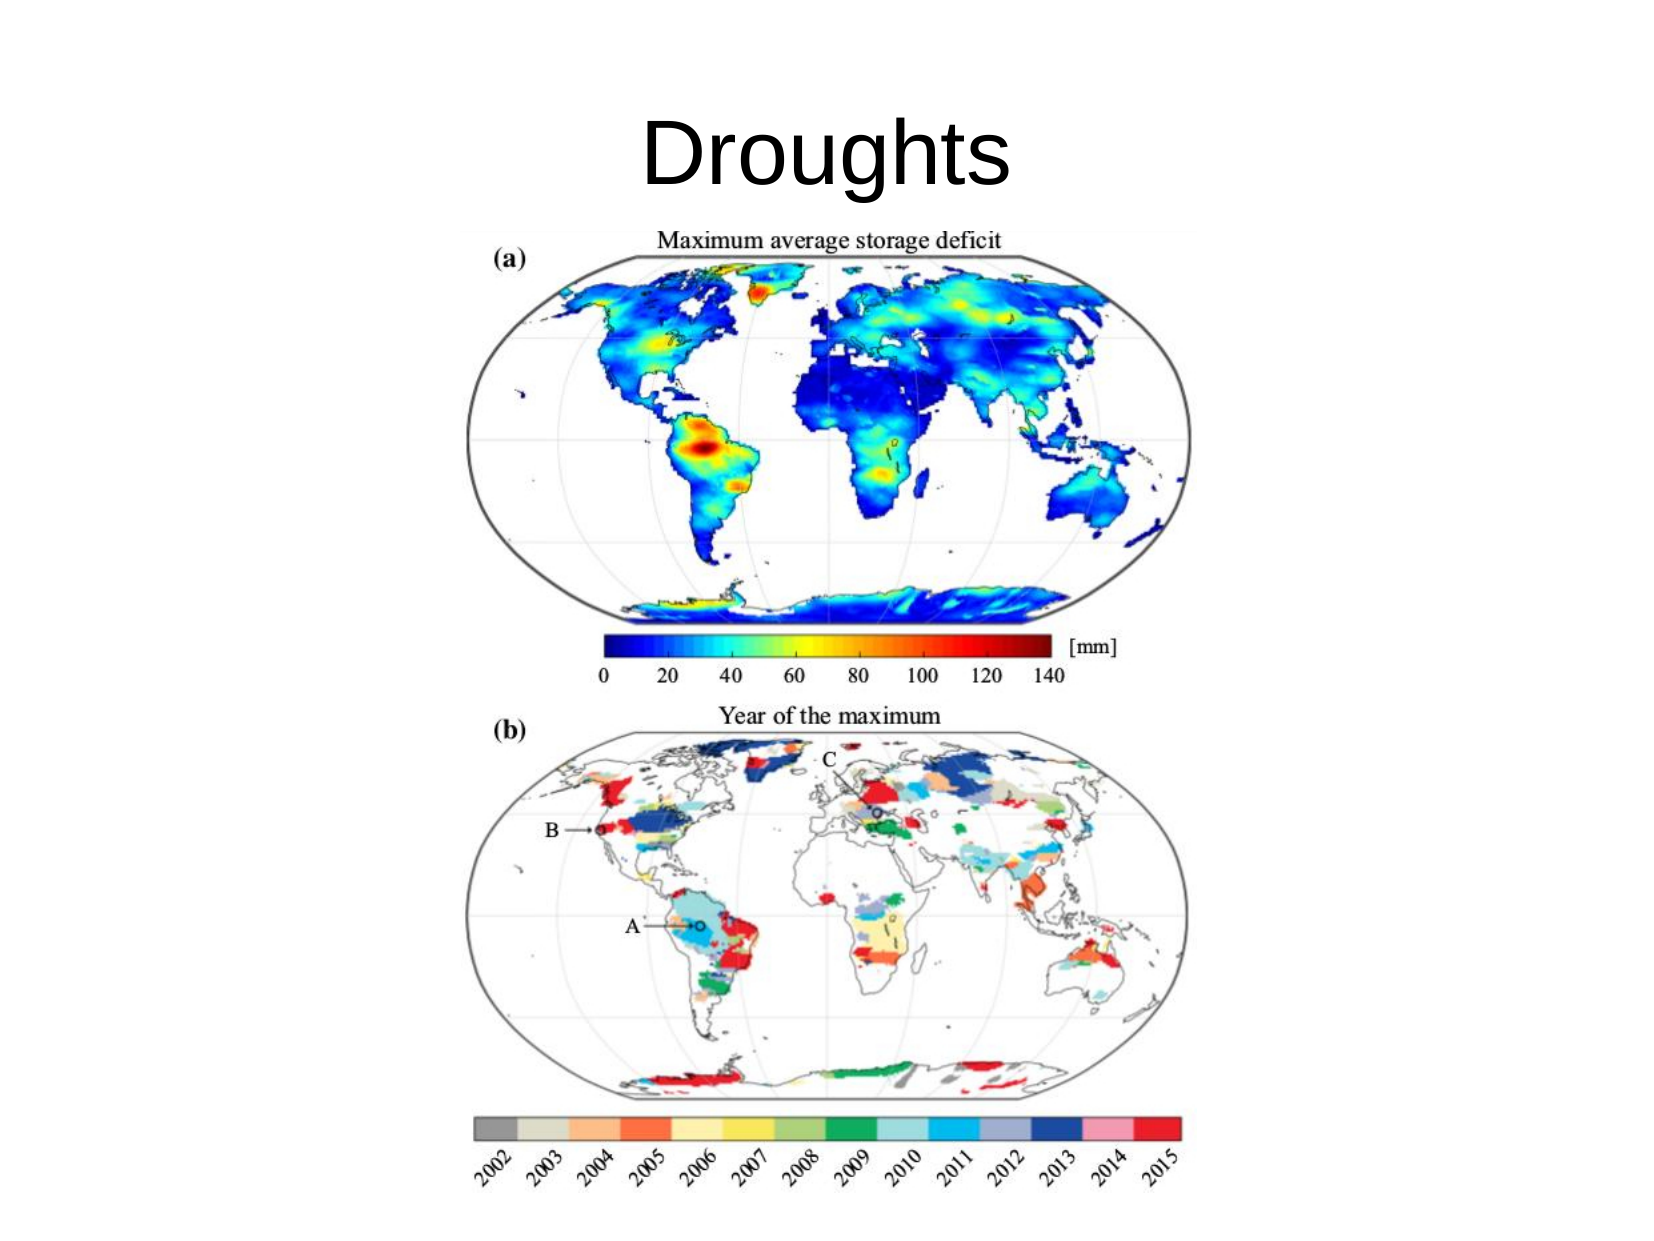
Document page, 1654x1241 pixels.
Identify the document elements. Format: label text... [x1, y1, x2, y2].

picture [460, 231, 1197, 1193]
title Droughts [82, 49, 1571, 257]
